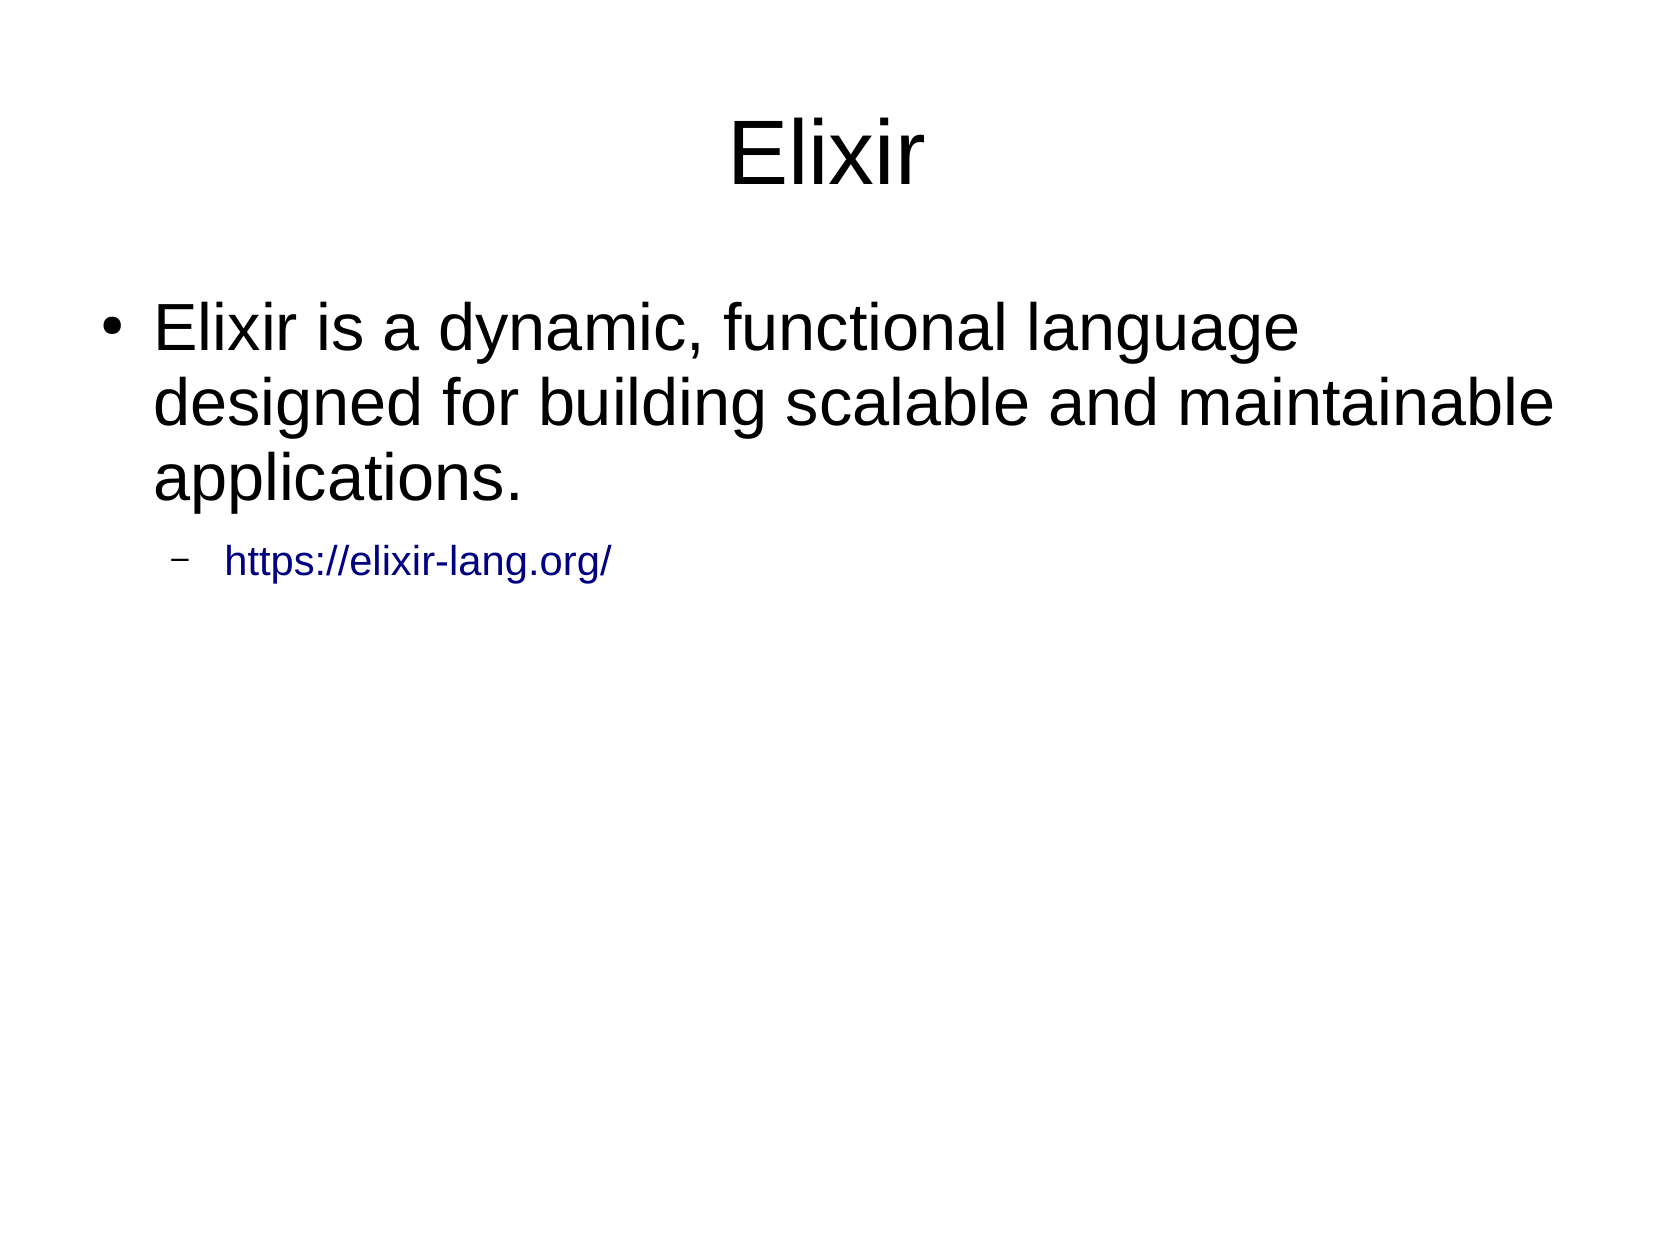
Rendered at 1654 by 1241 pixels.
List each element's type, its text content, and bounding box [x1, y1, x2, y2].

title Elixir [82, 49, 1571, 257]
list Elixir is a dynamic, functional language designed for building scalable and maintainable applications. https://elixir-lang.org/ [82, 290, 1571, 1010]
